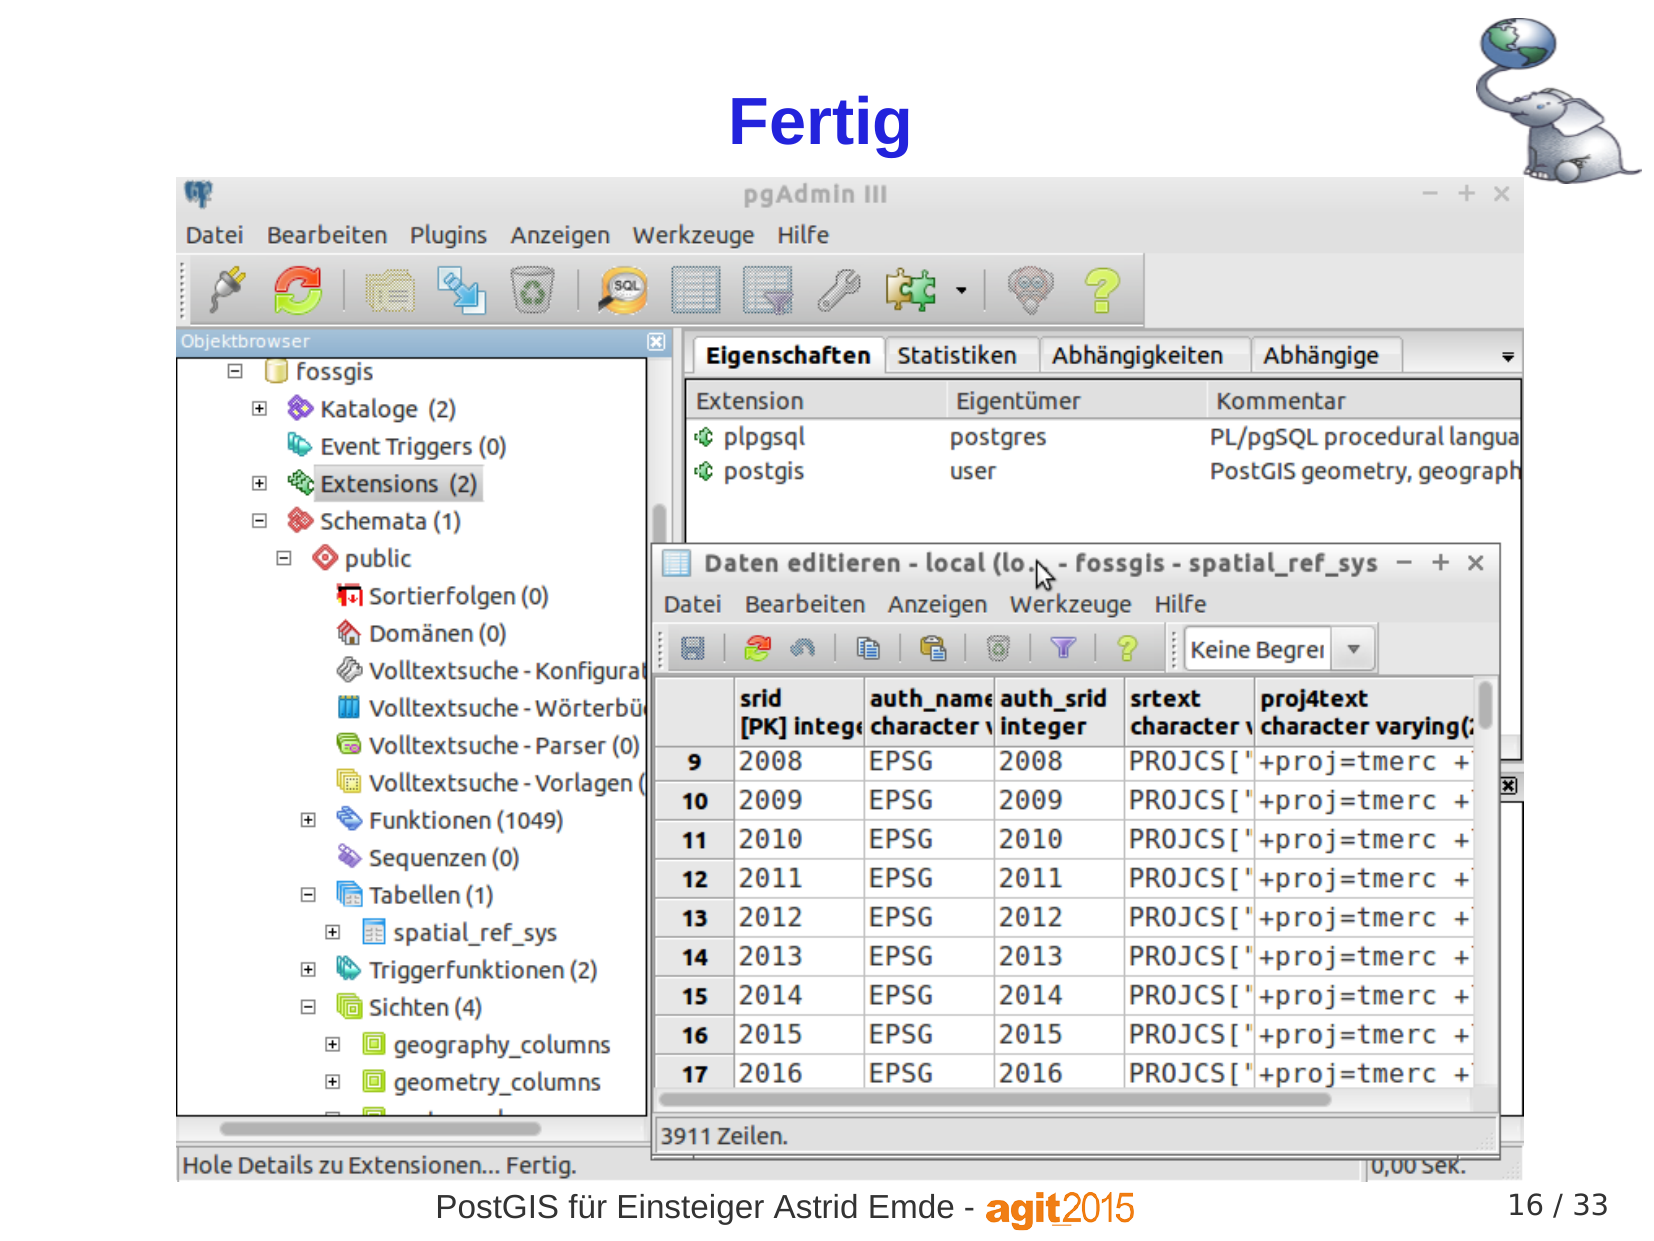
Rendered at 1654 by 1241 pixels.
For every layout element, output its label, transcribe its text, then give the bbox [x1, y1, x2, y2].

title Fertig [76, 47, 1565, 195]
picture [1476, 18, 1642, 184]
picture [986, 1192, 1134, 1231]
picture [176, 177, 1524, 1182]
